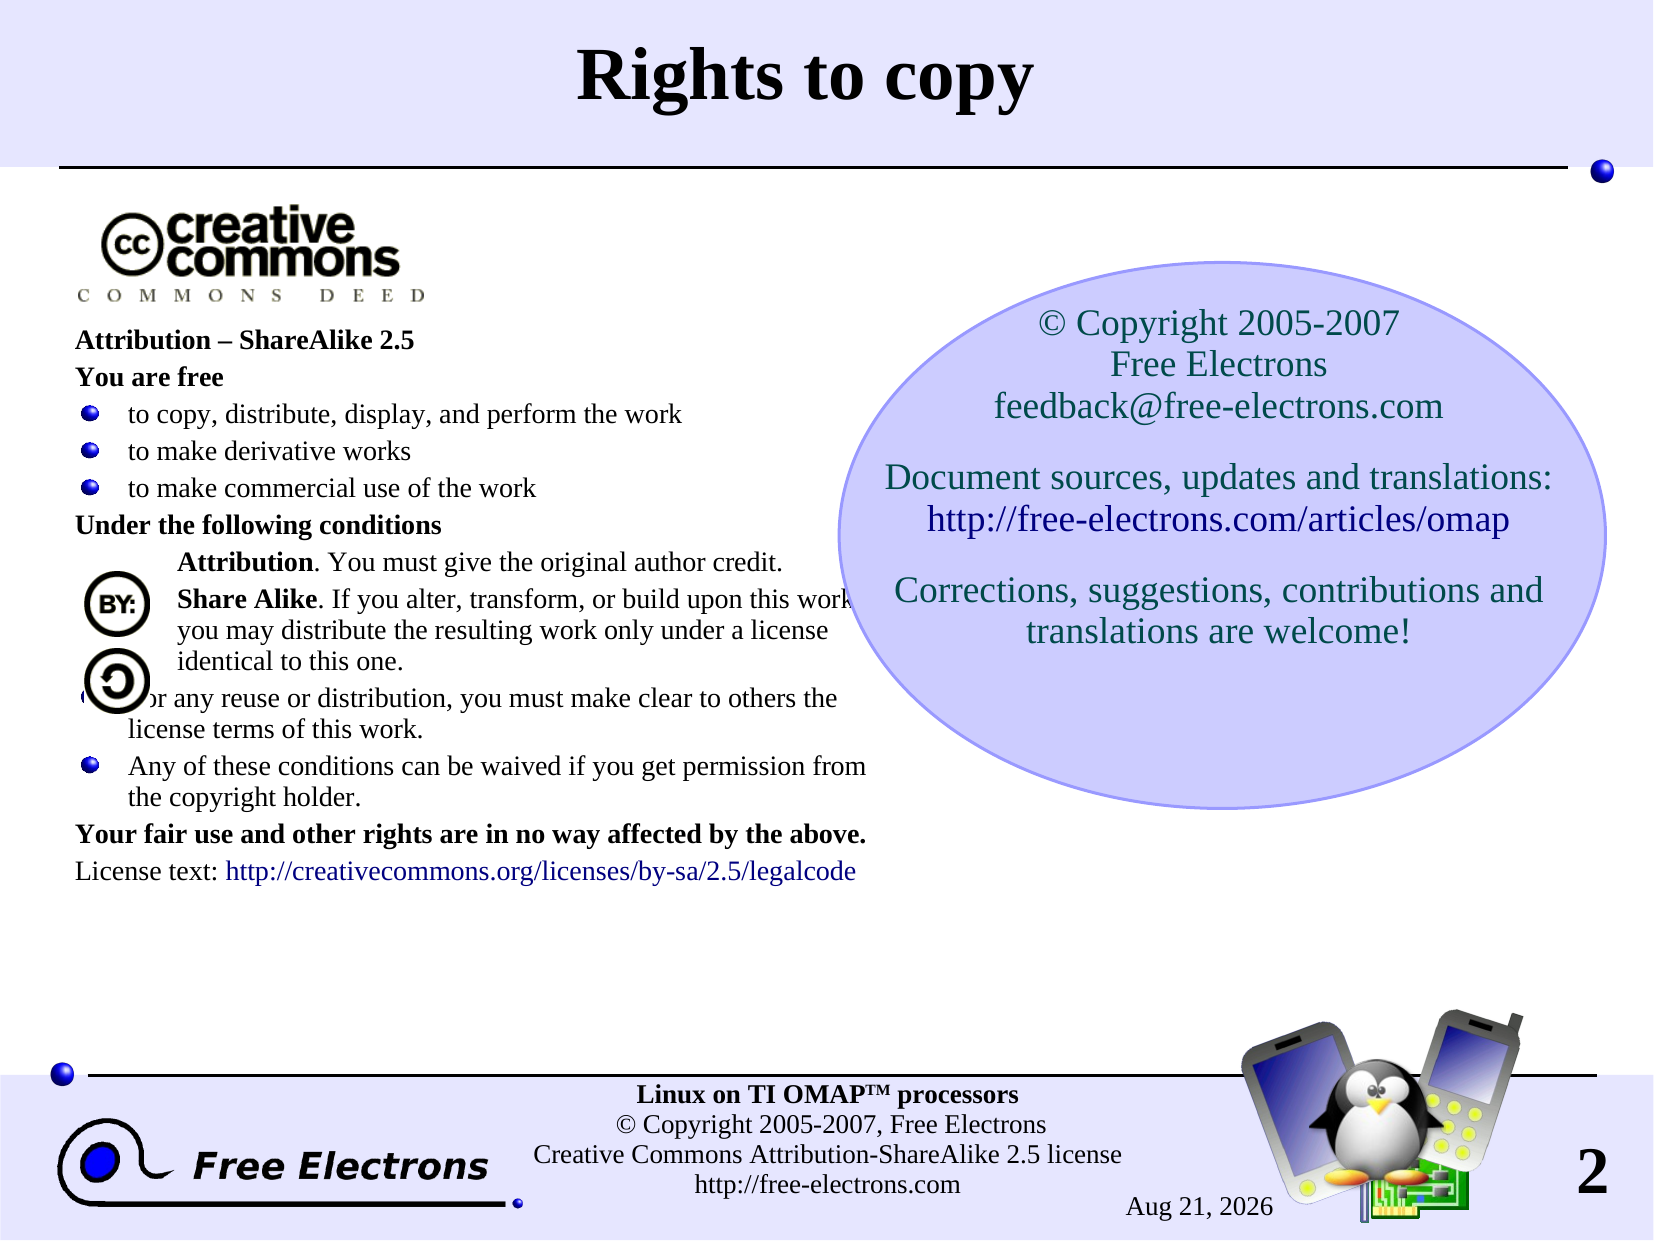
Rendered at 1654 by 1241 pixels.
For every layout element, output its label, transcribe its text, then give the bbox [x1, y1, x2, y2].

list Attribution – ShareAlike 2.5 You are free to copy, distribute, display, and perform the work to make derivative works to make commercial use of the work Under the following conditions Attribution. You must give the original author credit. Share Alike. If you alter, transform, or build upon this work, you may distribute the resulting work only under a license identical to this one. For any reuse or distribution, you must make clear to others the license terms of this work. Any of these conditions can be waived if you get permission from the copyright holder. Your fair use and other rights are in no way affected by the above. License text: http://creativecommons.org/licenses/by-sa/2.5/legalcode [56, 324, 884, 1053]
list © Copyright 2005-2007 Free Electrons feedback@free-electrons.com Document sources, updates and translations: http://free-electrons.com/articles/omap Corrections, suggestions, contributions and translations are welcome! [863, 301, 1557, 726]
text_box [839, 440, 863, 631]
picture [50, 1107, 527, 1216]
text_box [1025, 262, 1419, 301]
text_box [1557, 402, 1606, 669]
text_box [947, 726, 1497, 809]
picture [84, 571, 150, 637]
picture [1225, 983, 1538, 1241]
picture [78, 204, 424, 303]
title Rights to copy [60, 12, 1551, 138]
picture [84, 648, 150, 714]
